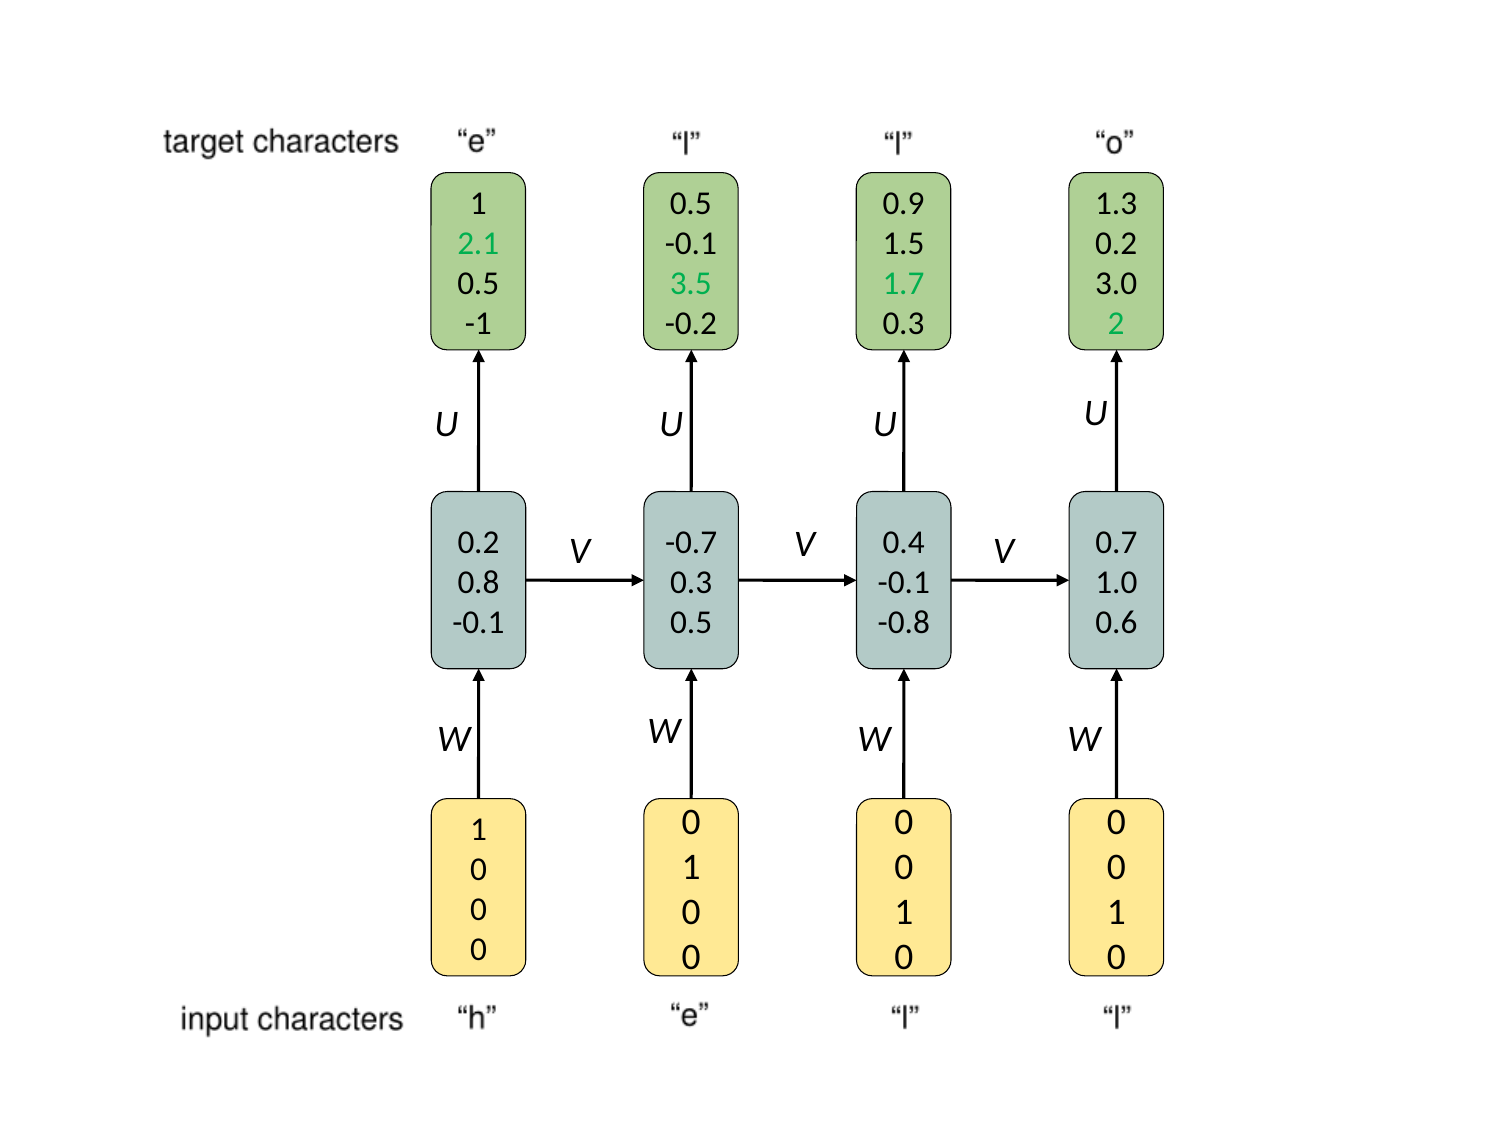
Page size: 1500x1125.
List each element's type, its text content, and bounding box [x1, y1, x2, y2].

chart [1080, 394, 1115, 436]
chart [855, 720, 899, 758]
chart [990, 532, 1025, 571]
text_box 1 0 0 0 [431, 798, 526, 976]
chart [565, 532, 601, 571]
picture [667, 999, 713, 1031]
chart [1065, 720, 1109, 758]
text_box 0.7 1.0 0.6 [1069, 491, 1164, 669]
picture [454, 125, 500, 157]
picture [886, 999, 926, 1034]
picture [176, 999, 408, 1039]
text_box 0.9 1.5 1.7 0.3 [856, 172, 951, 350]
text_box 0.2 0.8 -0.1 [431, 491, 526, 669]
text_box 0.5 -0.1 3.5 -0.2 [643, 172, 739, 350]
picture [1092, 125, 1138, 157]
chart [790, 525, 826, 563]
picture [454, 999, 504, 1033]
text_box 0 0 1 0 [856, 798, 952, 976]
chart [869, 404, 904, 446]
text_box 1 2.1 0.5 -1 [430, 172, 526, 350]
picture [159, 124, 405, 161]
text_box -0.7 0.3 0.5 [643, 491, 739, 669]
chart [430, 404, 466, 446]
text_box 0 1 0 0 [643, 798, 739, 976]
text_box 0.4 -0.1 -0.8 [856, 491, 952, 669]
picture [667, 125, 707, 160]
chart [655, 404, 691, 446]
picture [879, 125, 919, 160]
chart [645, 712, 689, 751]
text_box 0 0 1 0 [1069, 798, 1164, 976]
picture [1098, 999, 1138, 1034]
text_box 1.3 0.2 3.0 2 [1068, 172, 1164, 350]
chart [434, 720, 479, 758]
